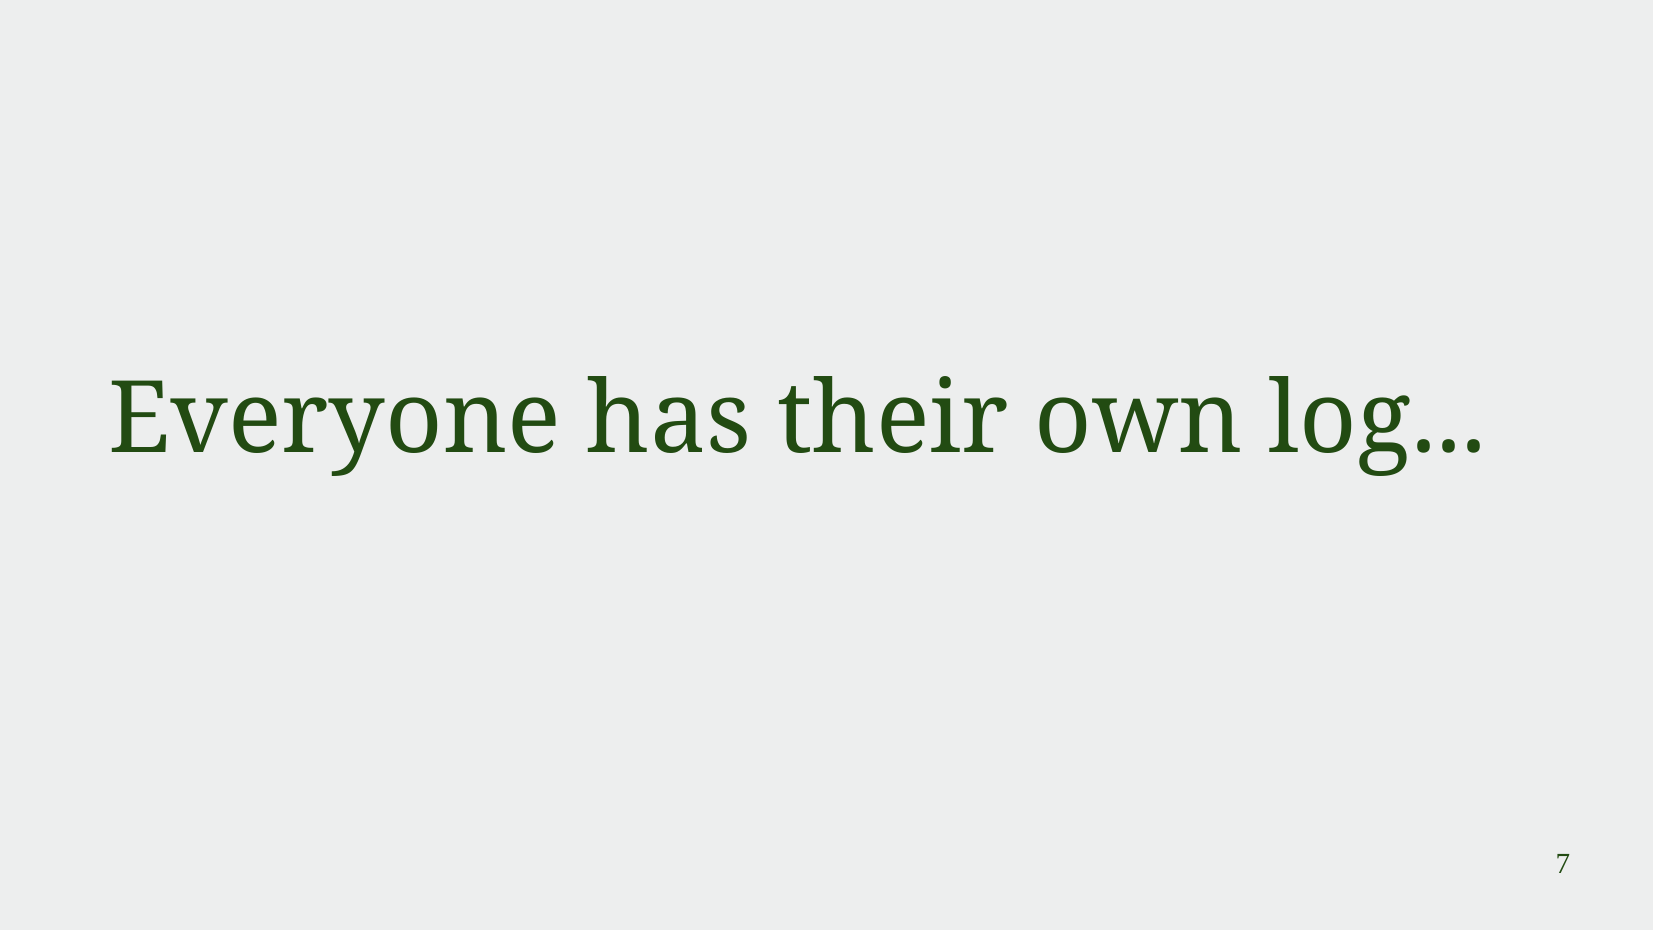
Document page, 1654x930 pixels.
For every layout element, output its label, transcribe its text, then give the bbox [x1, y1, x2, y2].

list Everyone has their own log... [37, 180, 1526, 788]
